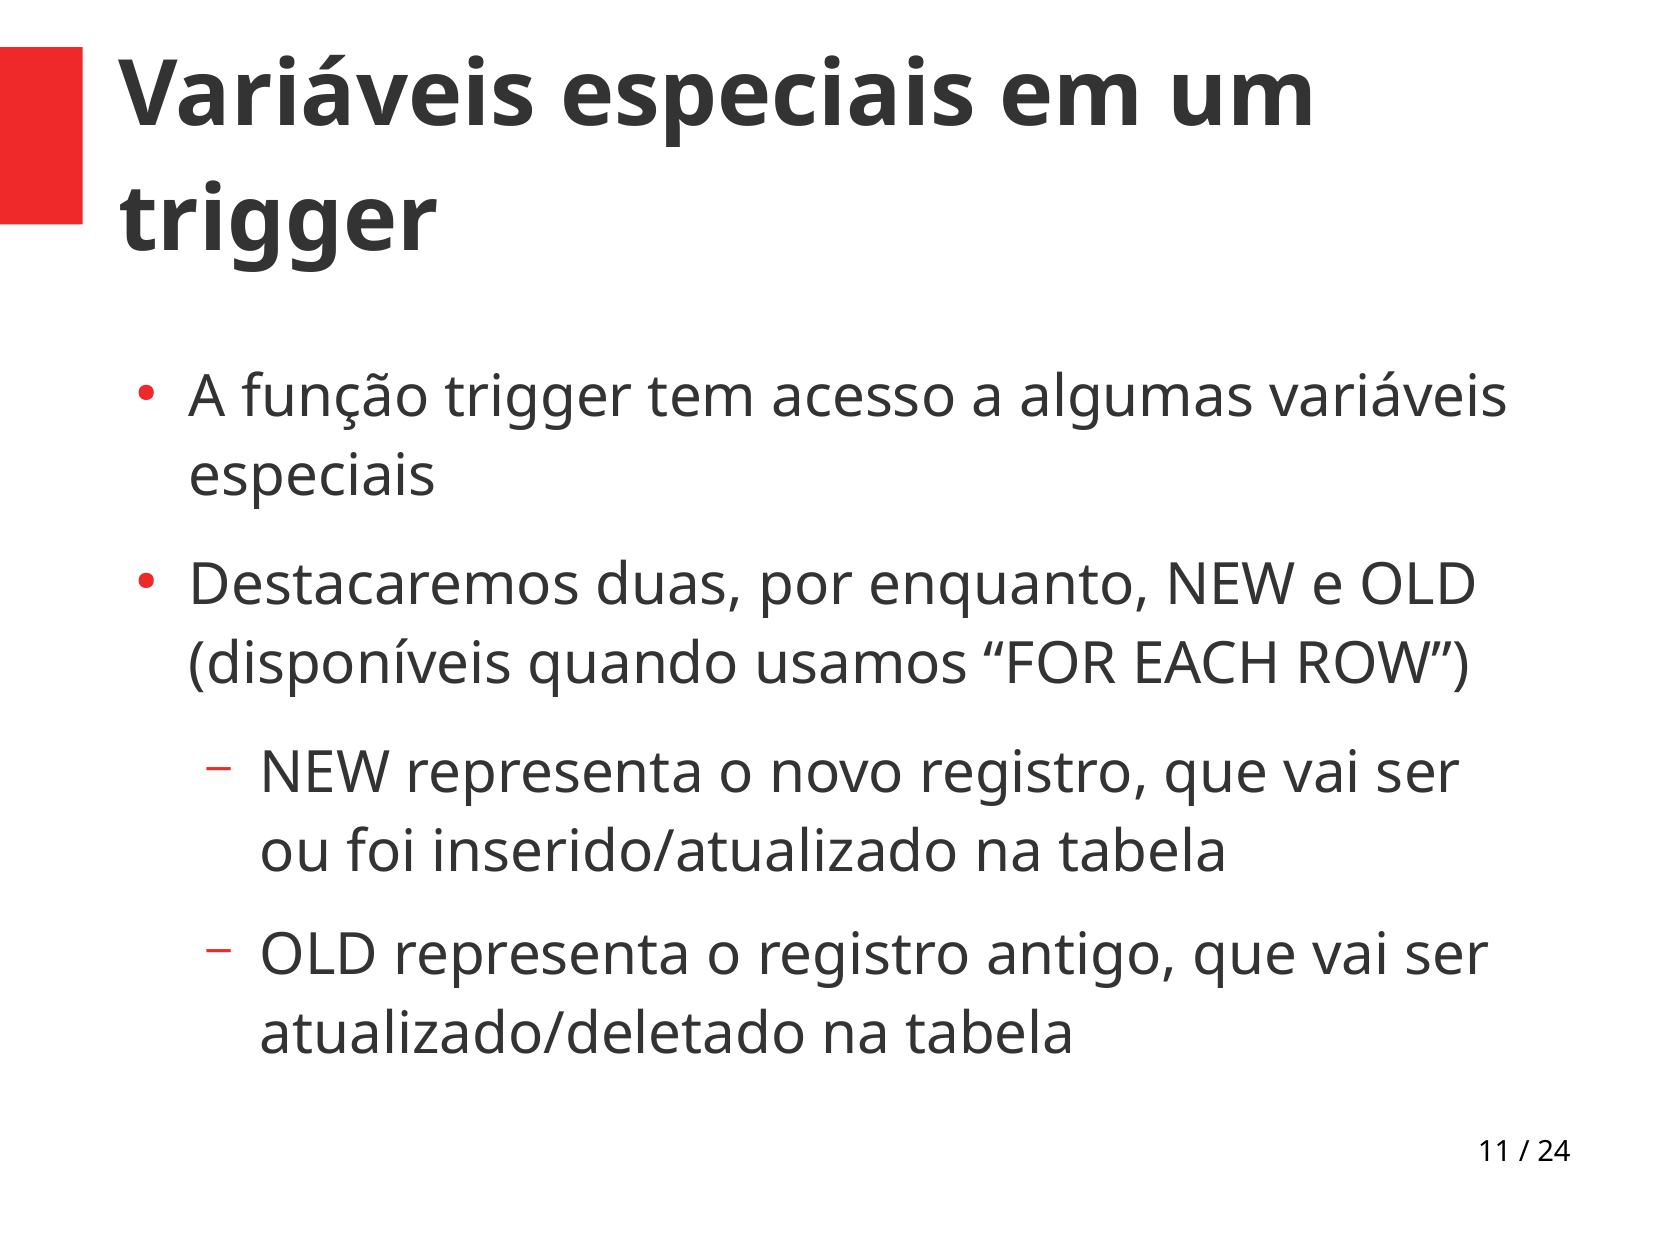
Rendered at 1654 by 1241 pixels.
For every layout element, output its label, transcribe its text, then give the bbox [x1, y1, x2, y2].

title Variáveis especiais em um trigger [118, 45, 1571, 260]
list A função trigger tem acesso a algumas variáveis especiais Destacaremos duas, por enquanto, NEW e OLD (disponíveis quando usamos “FOR EACH ROW”) NEW representa o novo registro, que vai ser ou foi inserido/atualizado na tabela OLD representa o registro antigo, que vai ser atualizado/deletado na tabela [118, 354, 1536, 1074]
